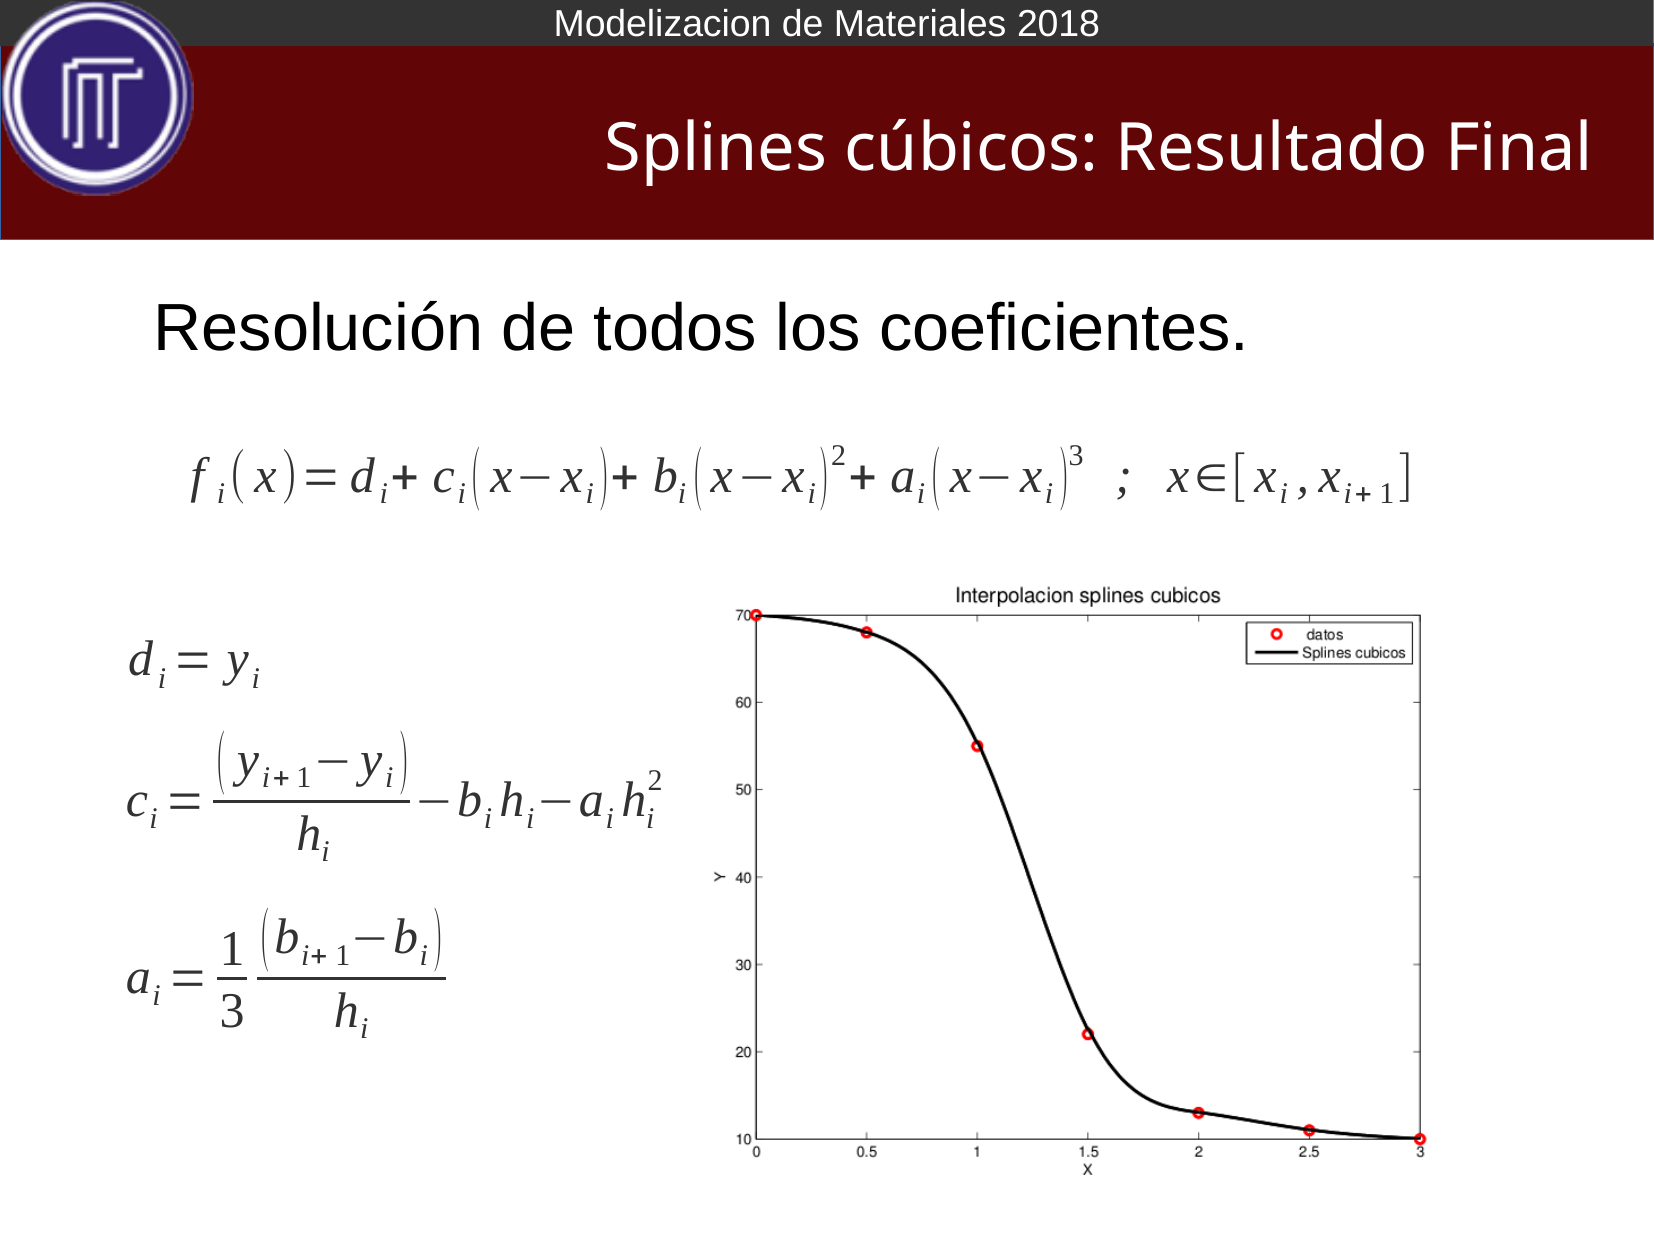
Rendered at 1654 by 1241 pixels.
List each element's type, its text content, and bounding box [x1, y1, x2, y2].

title Splines cúbicos: Resultado Final [41, 70, 1654, 218]
picture [705, 574, 1447, 1193]
chart [118, 905, 455, 1046]
chart [173, 439, 1418, 514]
chart [120, 631, 266, 695]
picture [0, 0, 194, 196]
list Resolución de todos los coeficientes. [82, 290, 1571, 1010]
chart [118, 728, 669, 869]
